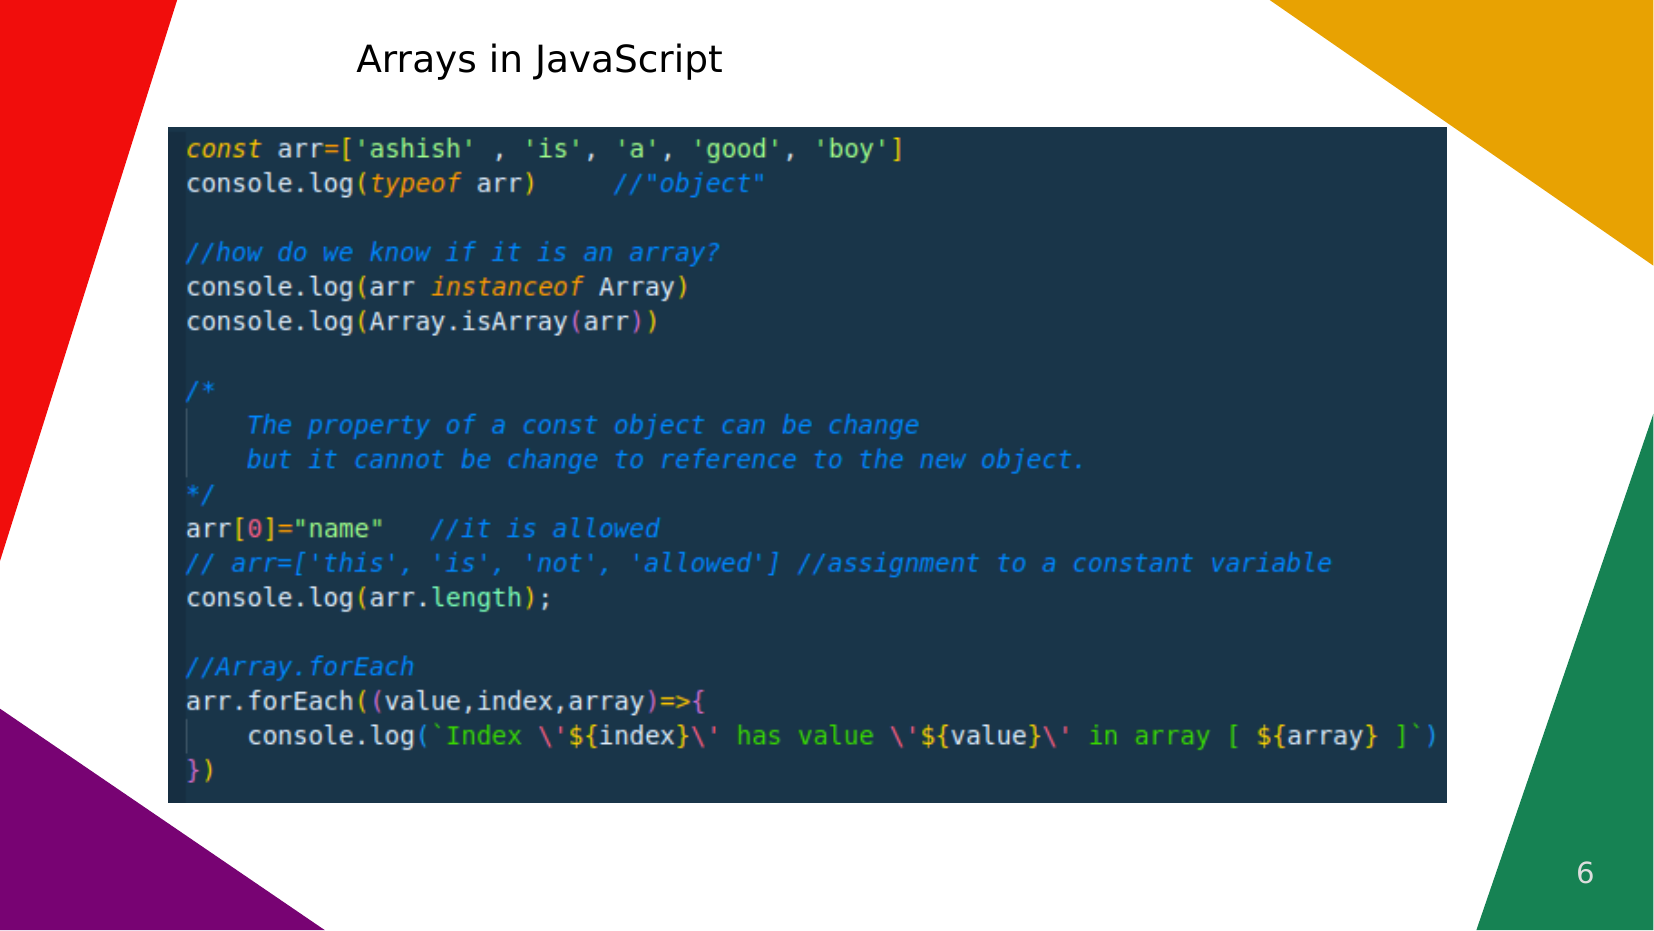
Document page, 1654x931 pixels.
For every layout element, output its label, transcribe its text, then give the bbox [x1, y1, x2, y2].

picture [168, 127, 1447, 803]
text_box Arrays in JavaScript [341, 30, 739, 89]
